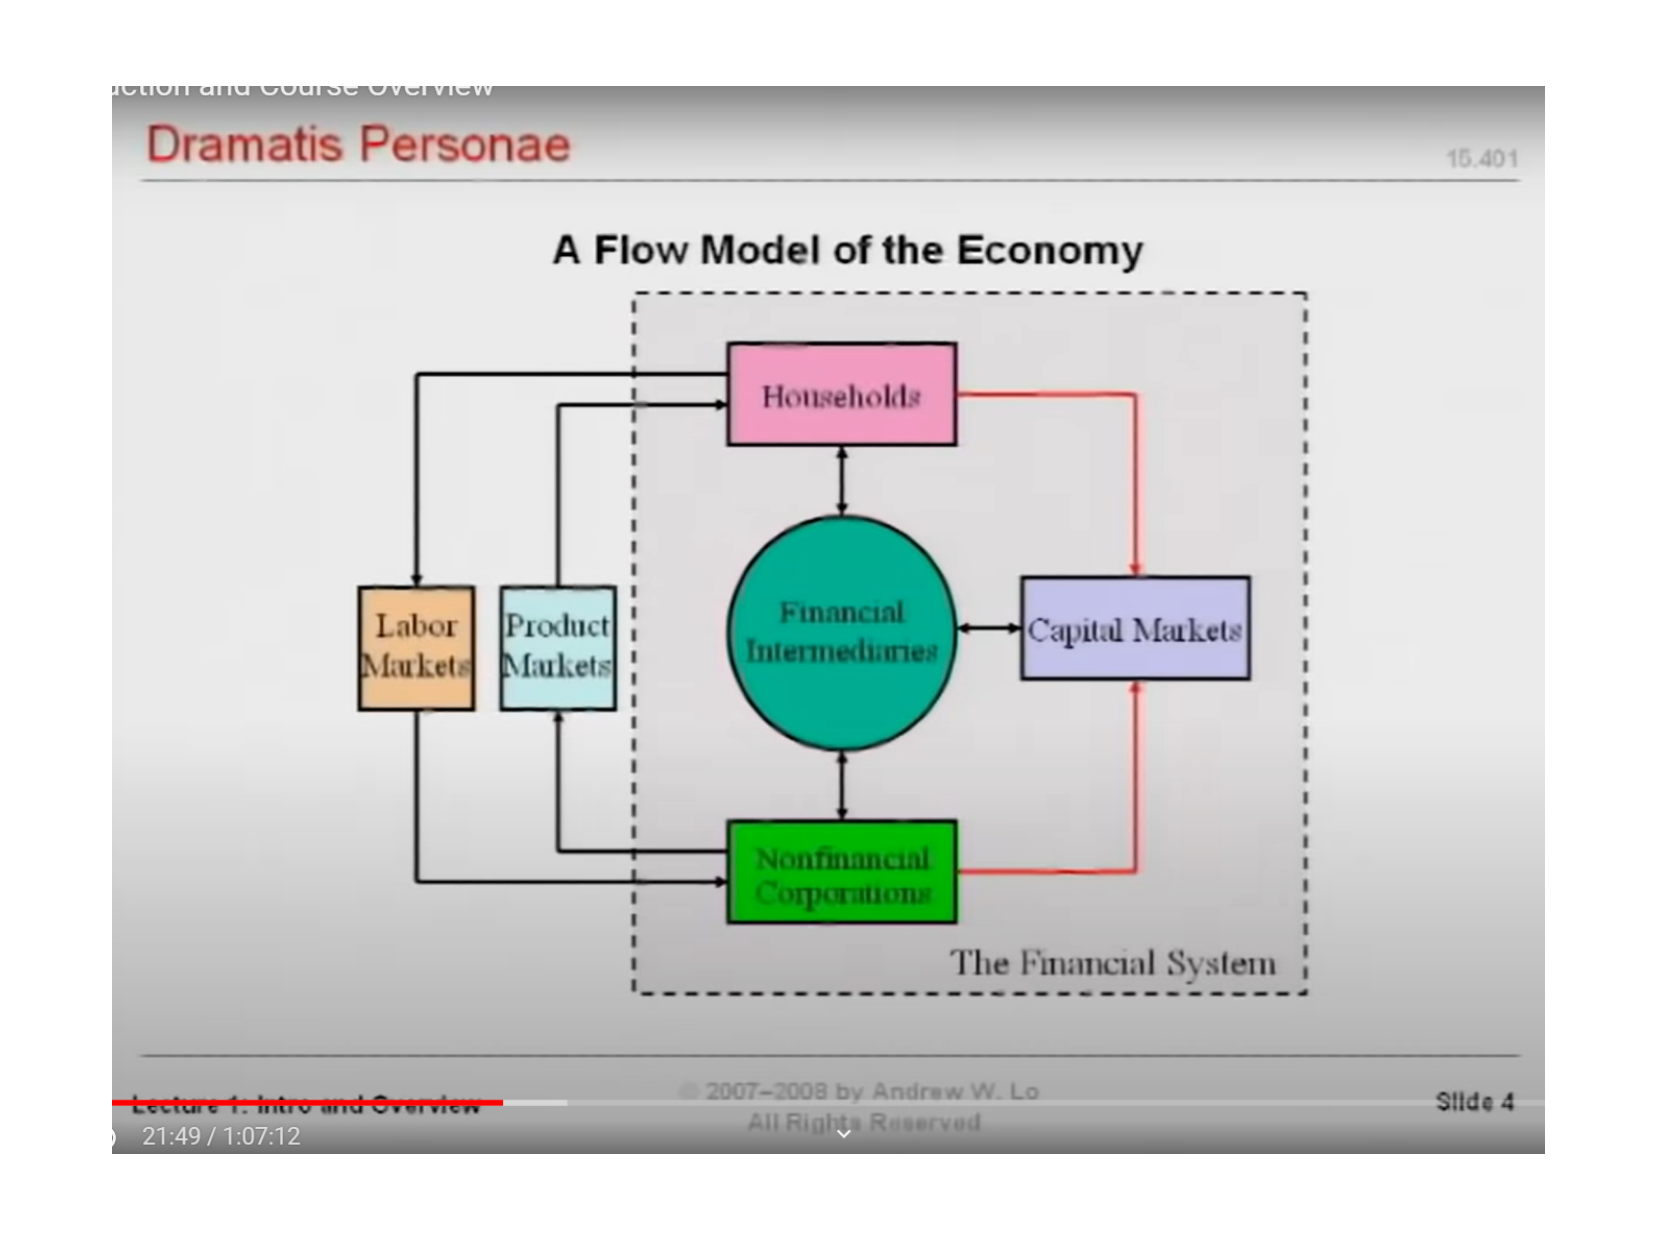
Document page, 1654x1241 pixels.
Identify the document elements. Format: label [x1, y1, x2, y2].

picture [112, 86, 1545, 1154]
